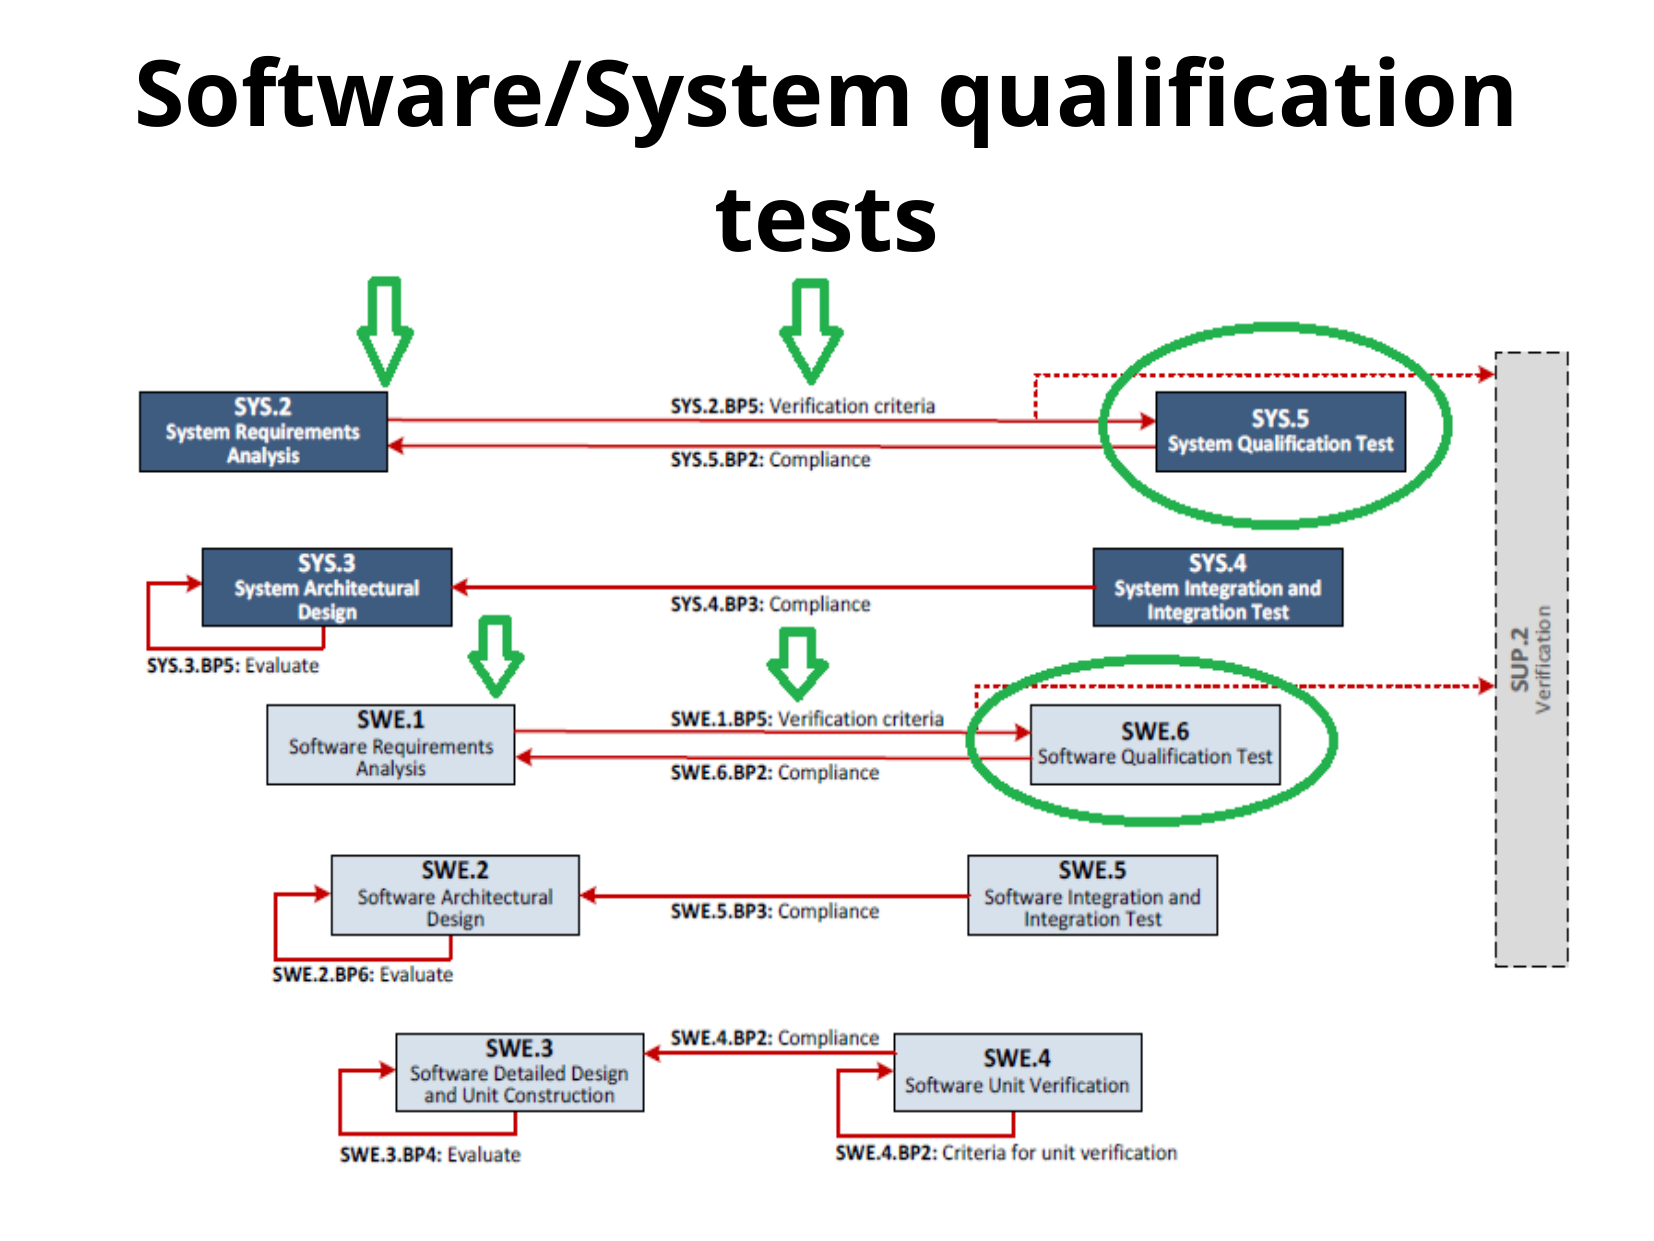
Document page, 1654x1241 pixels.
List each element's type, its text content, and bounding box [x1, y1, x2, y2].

picture [86, 261, 1595, 1182]
title Software/System qualification tests [82, 16, 1571, 290]
